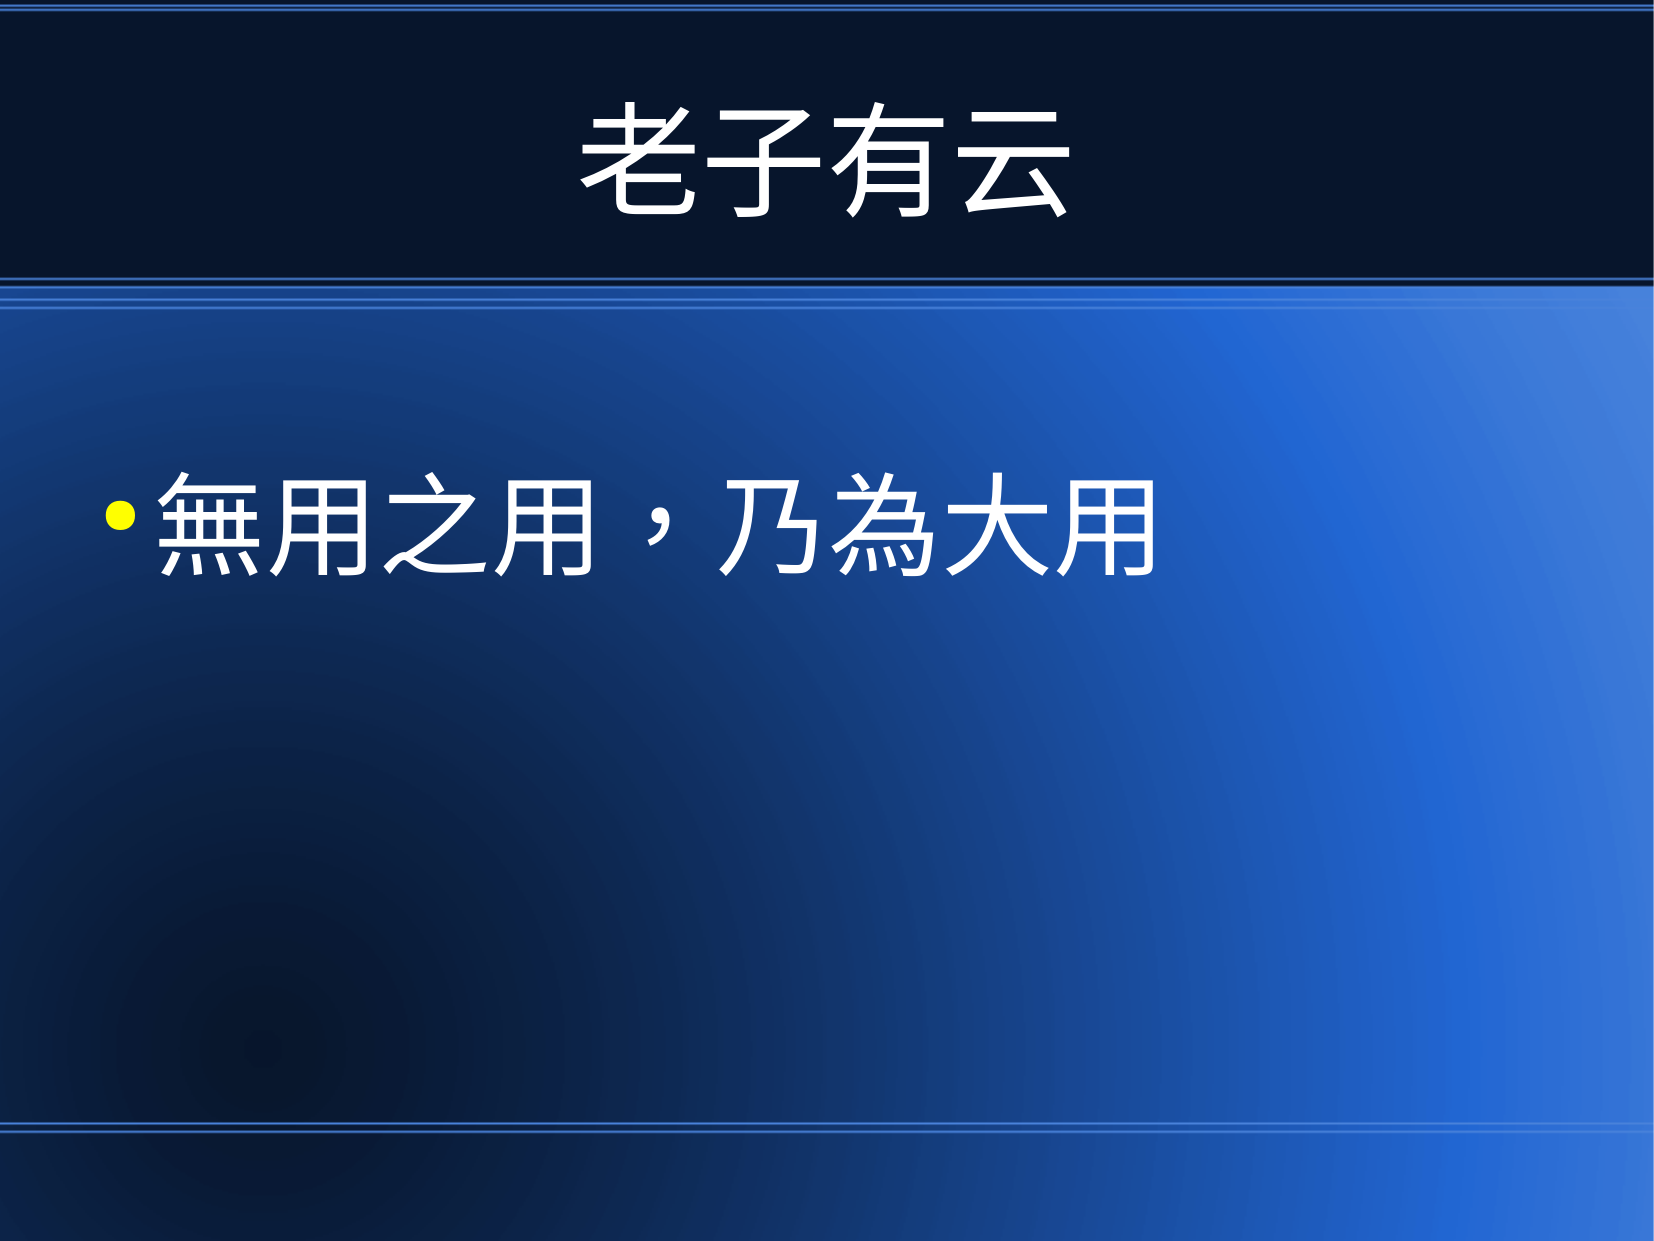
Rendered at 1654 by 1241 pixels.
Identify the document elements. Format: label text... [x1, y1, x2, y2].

picture [0, 0, 1654, 1241]
title 老子有云 [82, 49, 1571, 257]
list 無用之用，乃為大用 [82, 355, 1571, 1241]
